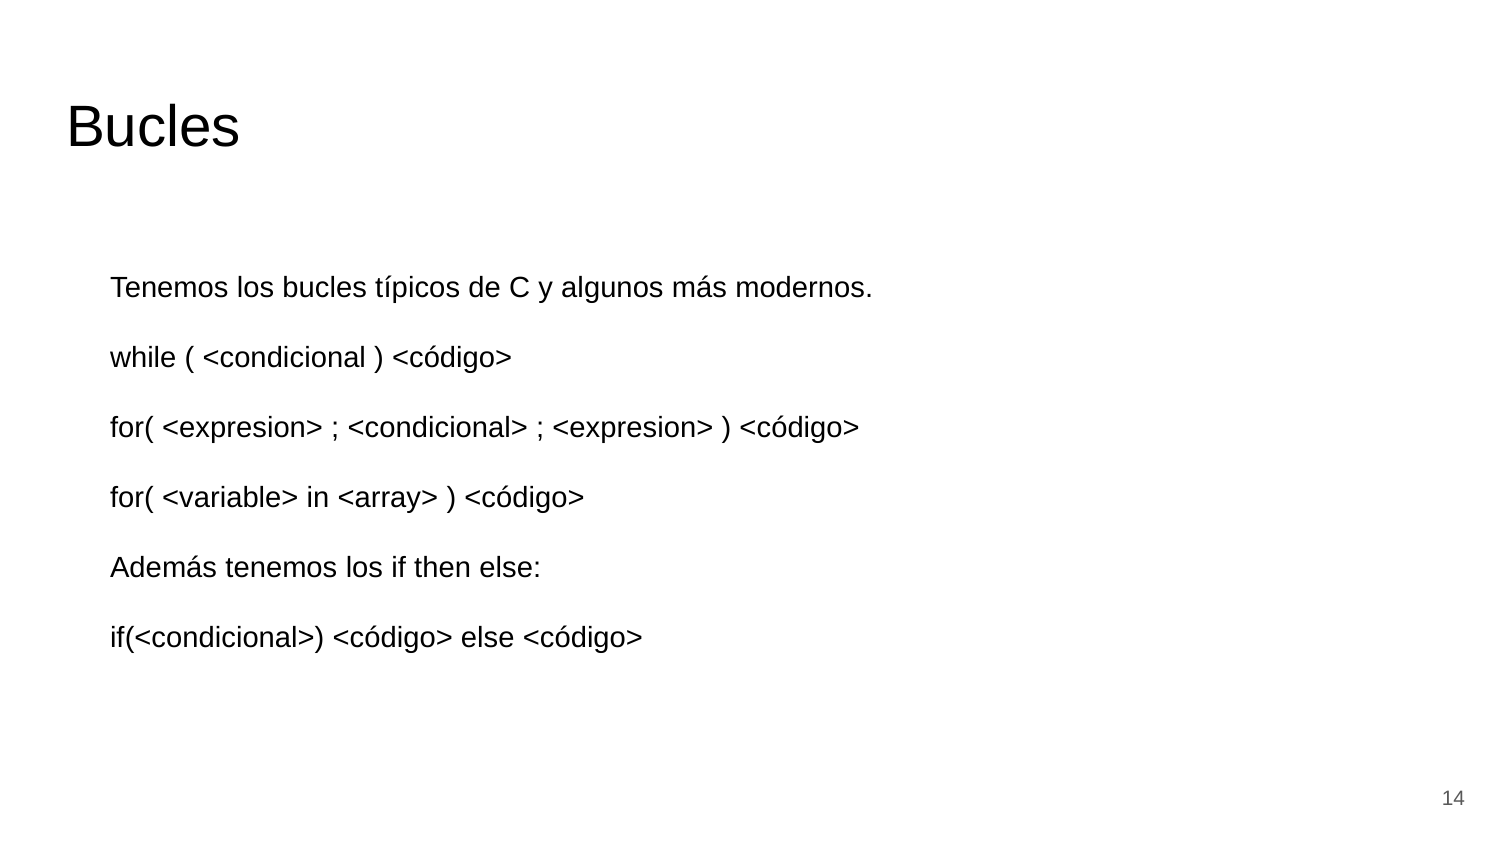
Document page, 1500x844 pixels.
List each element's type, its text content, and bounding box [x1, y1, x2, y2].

slide_number <number> [1389, 764, 1480, 830]
title Bucles [51, 72, 1449, 167]
text_box Tenemos los bucles típicos de C y algunos más modernos. while ( <condicional ) <código> for( <expresion> ; <condicional> ; <expresion> ) <código> for( <variable> in <array> ) <código> Además tenemos los if then else: if(<condicional>) <código> else <código> [94, 253, 1472, 726]
